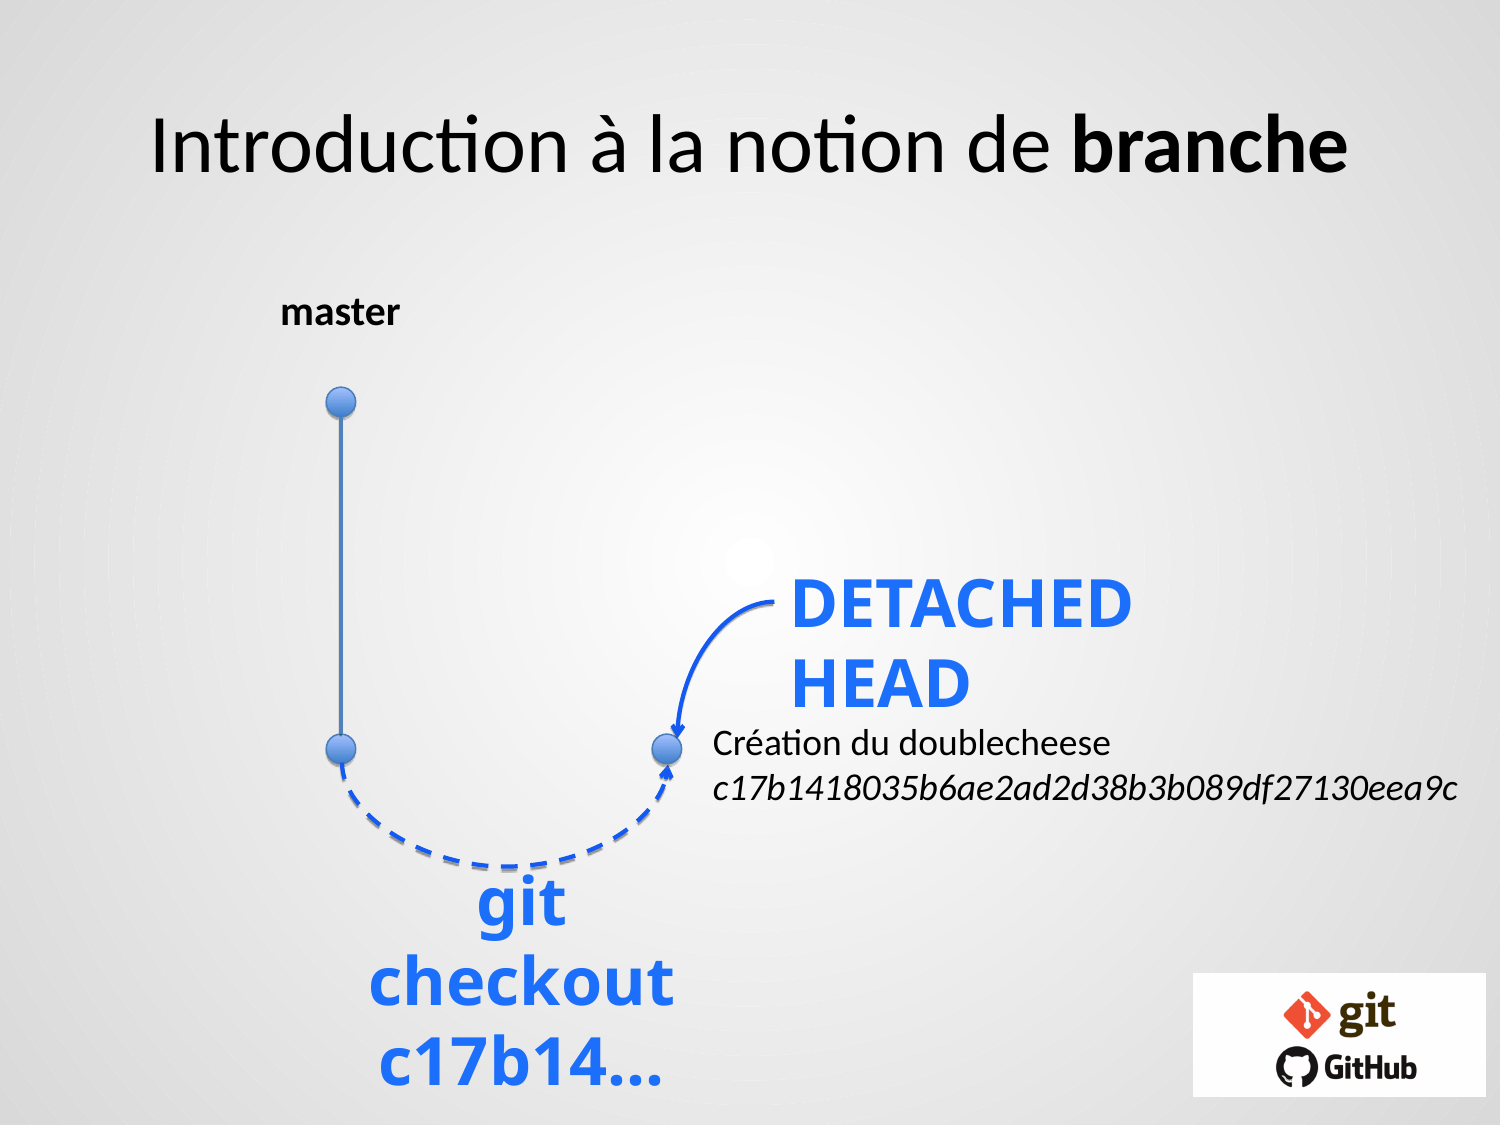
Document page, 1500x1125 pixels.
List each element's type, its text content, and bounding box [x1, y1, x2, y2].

text_box [326, 387, 356, 417]
text_box DETACHED HEAD [774, 553, 1236, 729]
picture [1193, 973, 1486, 1097]
title Introduction à la notion de branche [75, 45, 1425, 233]
text_box git checkout c17b14... [326, 851, 718, 1107]
text_box Création du doublecheese c17b1418035b6ae2ad2d38b3b089df27130eea9c [698, 710, 1473, 816]
text_box [652, 734, 682, 764]
text_box master [265, 276, 416, 341]
text_box [326, 734, 356, 764]
